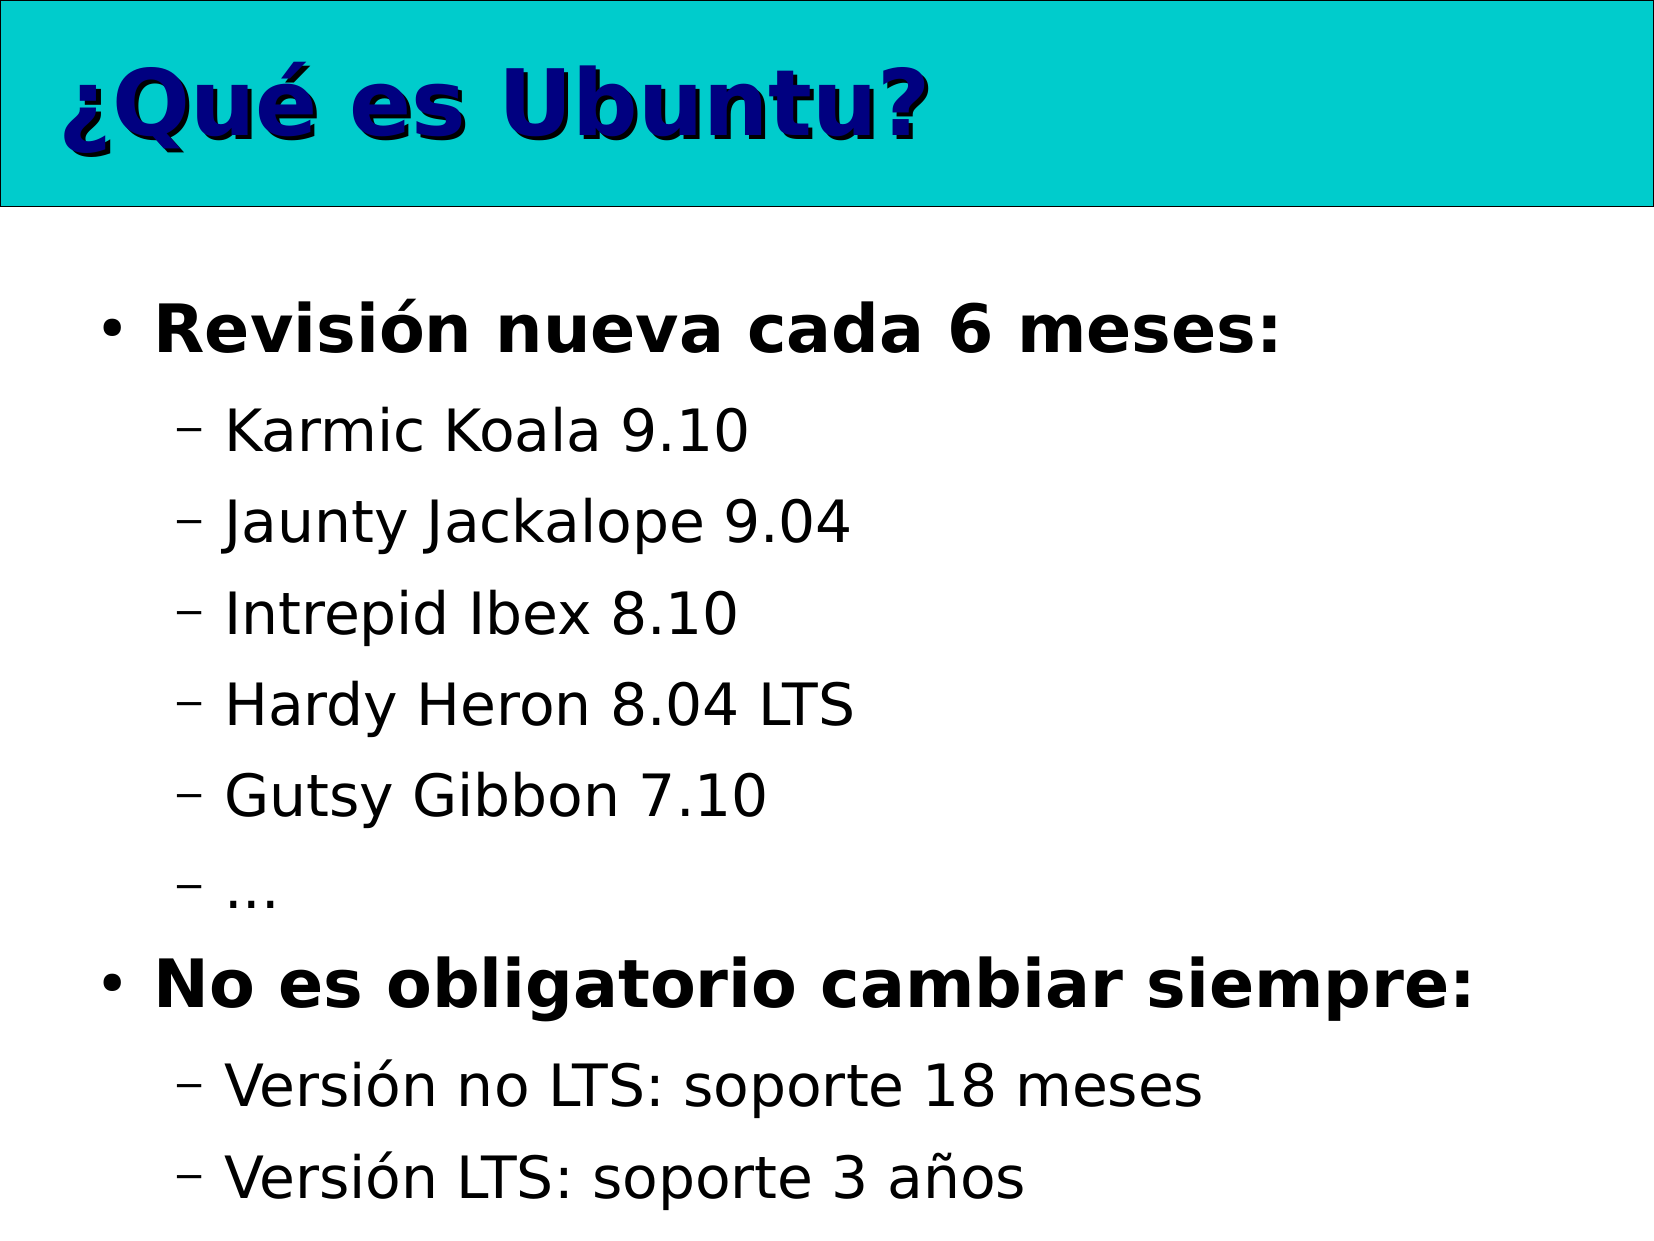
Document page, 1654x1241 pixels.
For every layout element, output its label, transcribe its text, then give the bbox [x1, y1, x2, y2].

title ¿Qué es Ubuntu? [59, 14, 1654, 192]
list Revisión nueva cada 6 meses: Karmic Koala 9.10 Jaunty Jackalope 9.04 Intrepid Ibex 8.10 Hardy Heron 8.04 LTS Gutsy Gibbon 7.10 ... No es obligatorio cambiar siempre: Versión no LTS: soporte 18 meses Versión LTS: soporte 3 años [82, 290, 1571, 1213]
